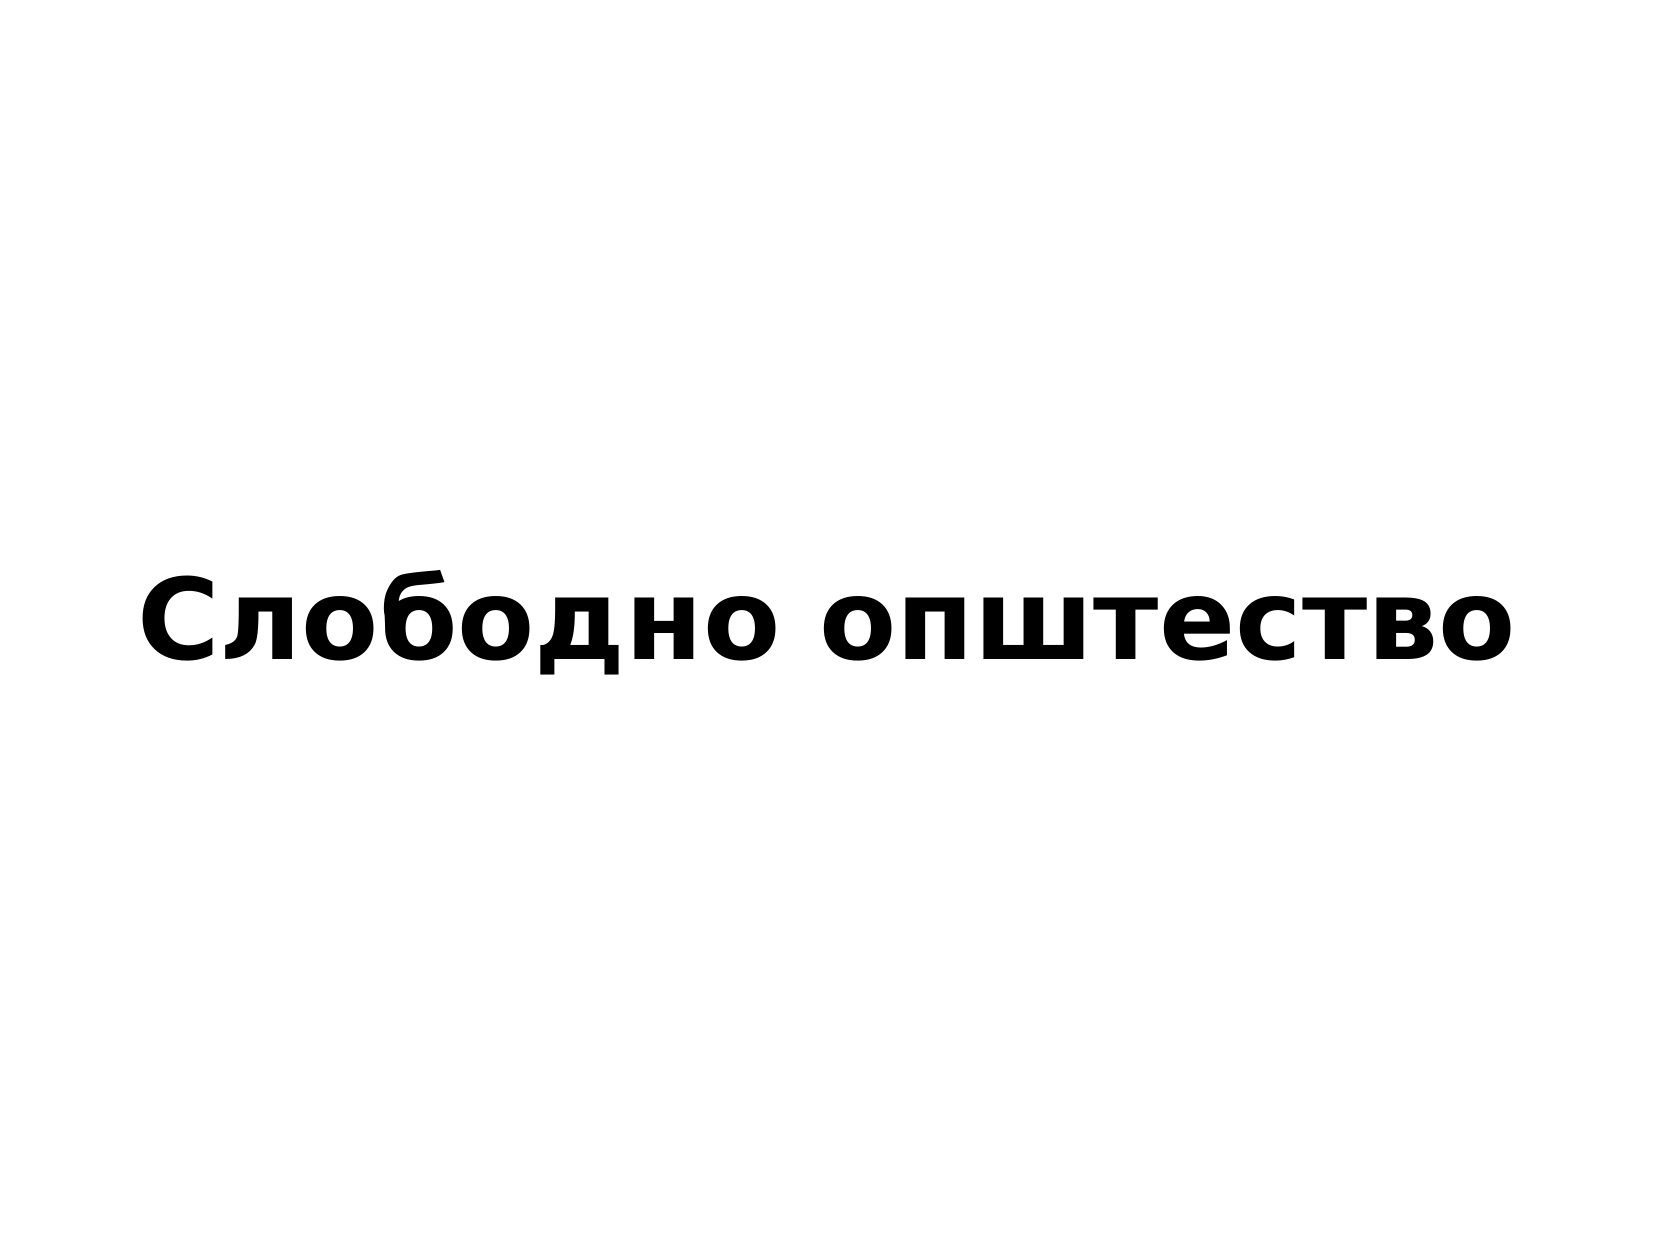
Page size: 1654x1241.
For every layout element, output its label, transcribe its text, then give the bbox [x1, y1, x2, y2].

subtitle Слободно општество [0, 0, 1654, 1241]
